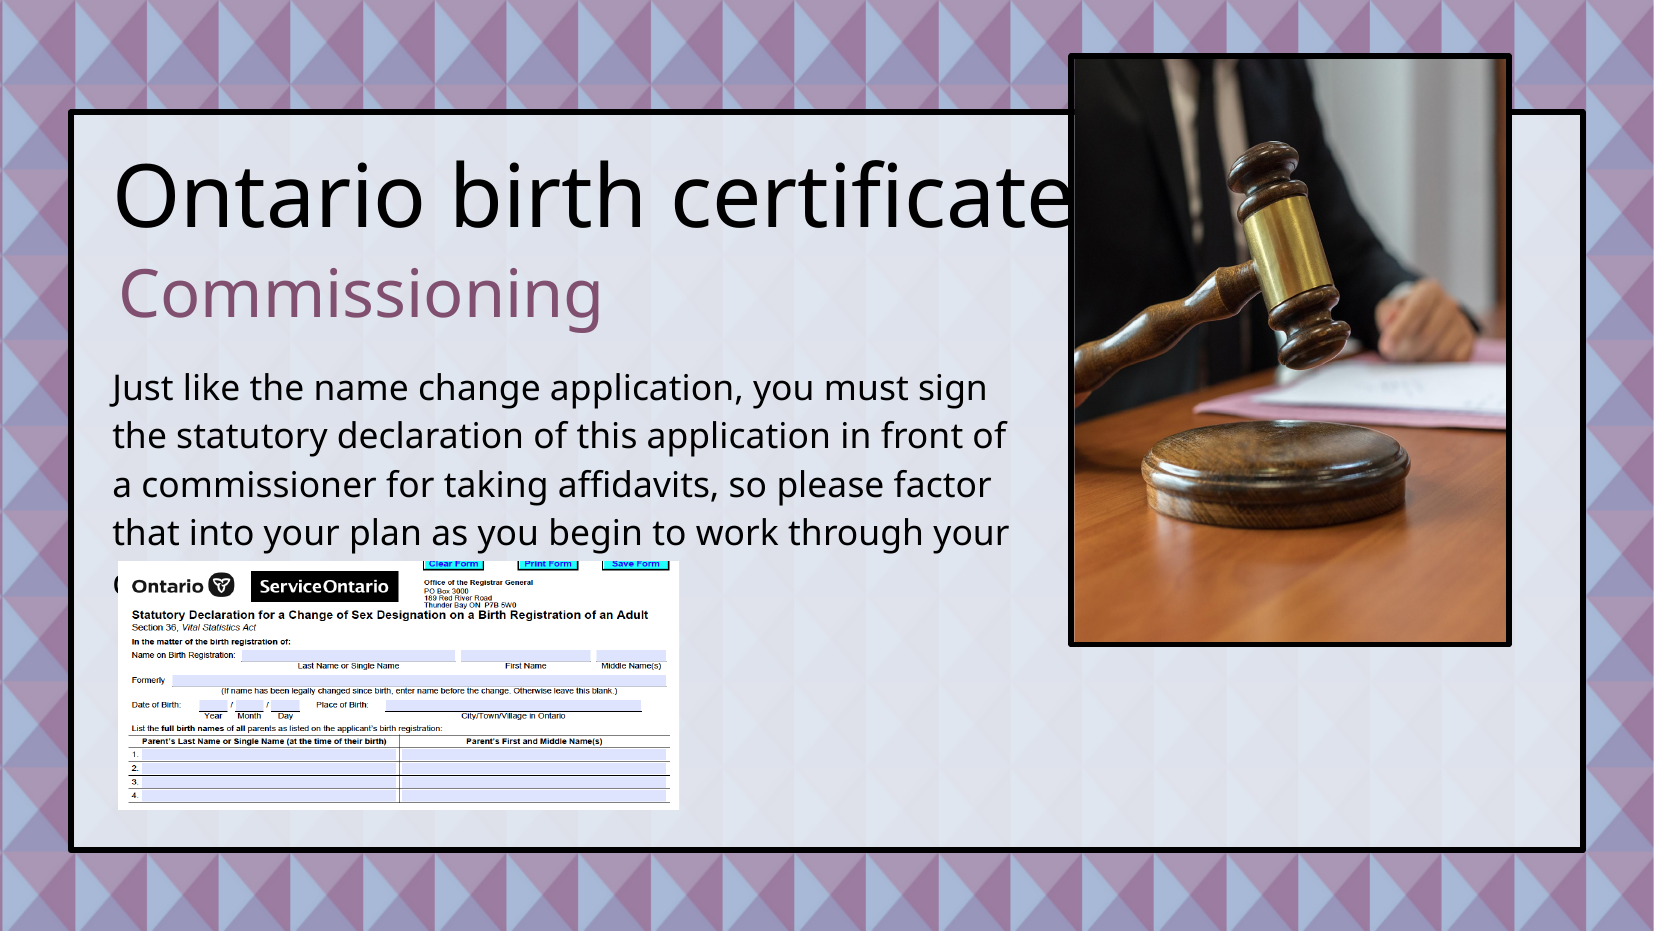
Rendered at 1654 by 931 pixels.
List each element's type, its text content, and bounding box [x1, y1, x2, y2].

title Ontario birth certificates [112, 141, 1068, 247]
title Commissioning [118, 246, 1068, 337]
picture [0, 0, 1654, 931]
text_box [70, 112, 1583, 851]
text_box Just like the name change application, you must sign the statutory declaration of this application in front of a commissioner for taking affidavits, so please factor that into your plan as you begin to work through your documents. [112, 362, 1034, 650]
